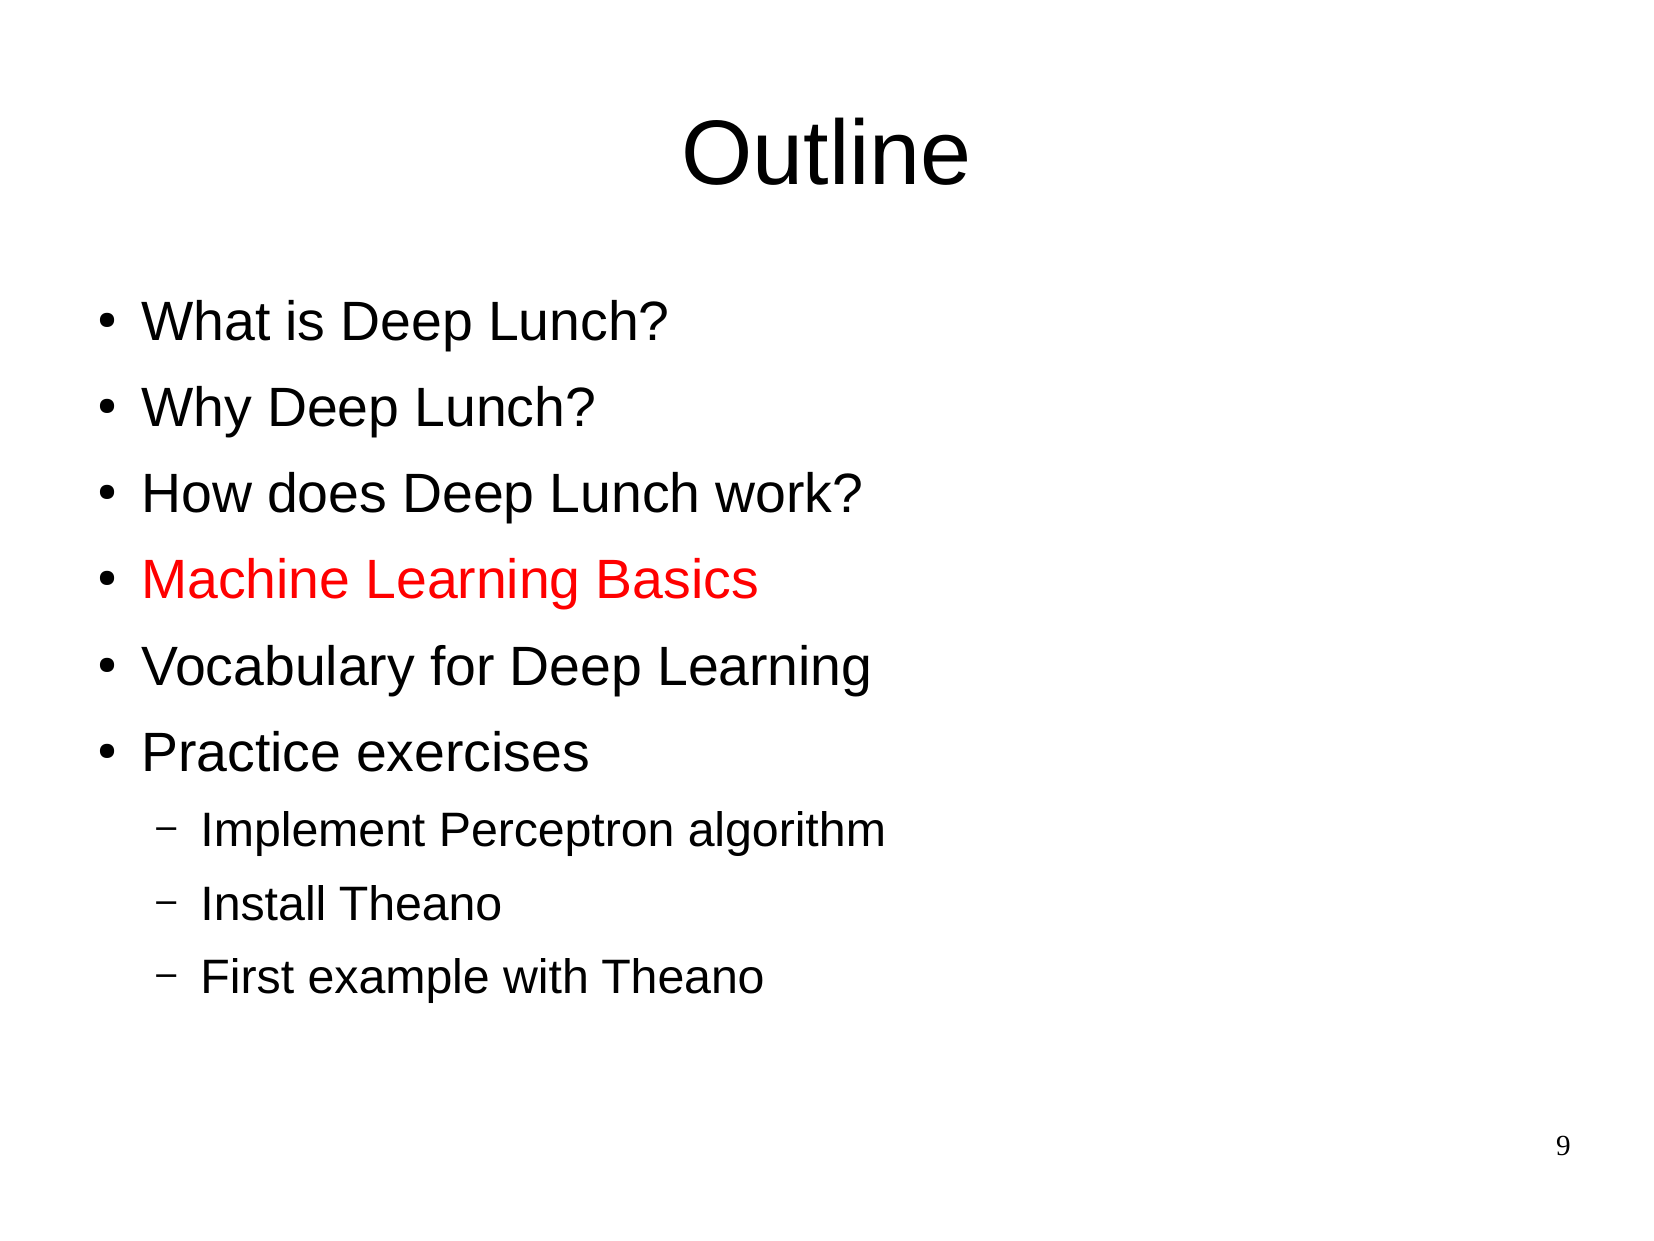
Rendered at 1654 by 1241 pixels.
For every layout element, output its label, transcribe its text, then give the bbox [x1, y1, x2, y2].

title Outline [82, 49, 1571, 257]
list What is Deep Lunch? Why Deep Lunch? How does Deep Lunch work? Machine Learning Basics Vocabulary for Deep Learning Practice exercises Implement Perceptron algorithm Install Theano First example with Theano [82, 290, 1571, 1010]
